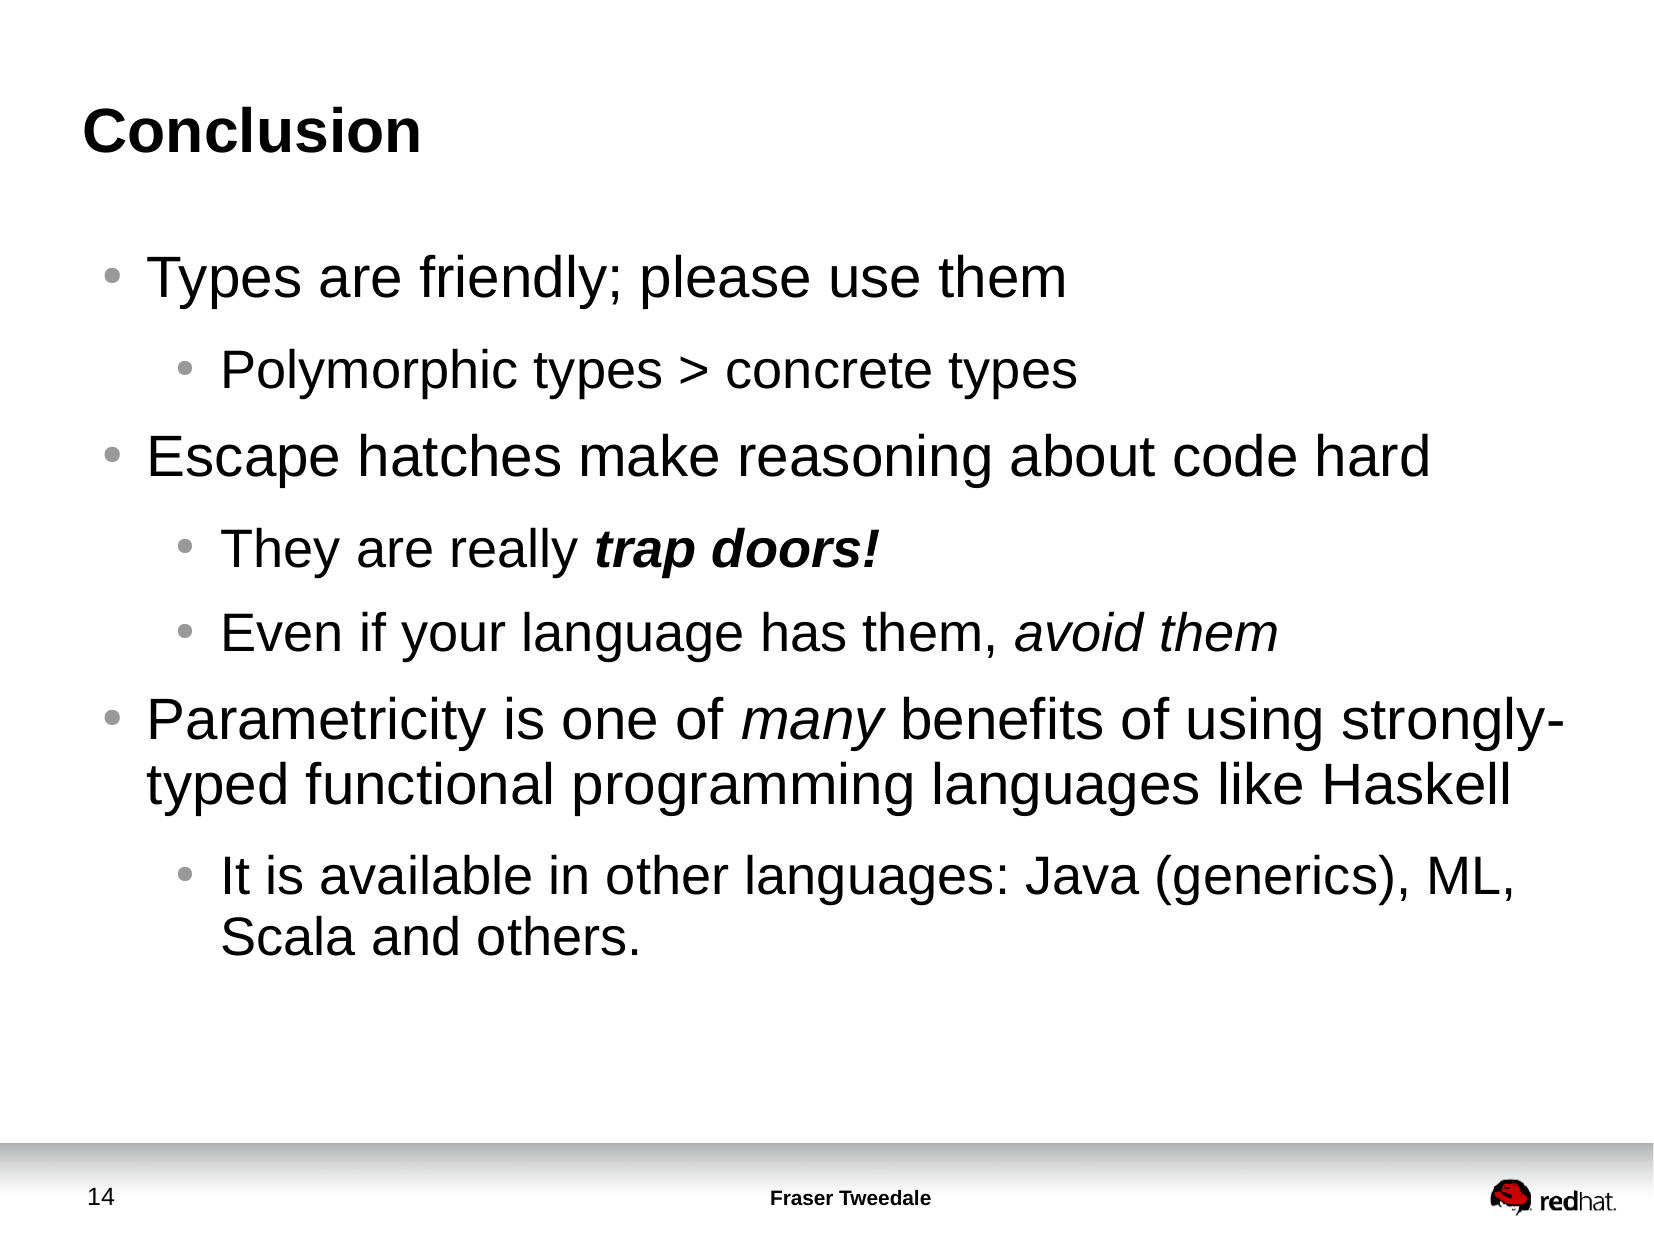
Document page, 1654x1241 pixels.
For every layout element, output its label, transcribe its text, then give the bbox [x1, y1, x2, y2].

picture [0, 1143, 1654, 1241]
title Conclusion [82, 37, 1571, 226]
list Types are friendly; please use them Polymorphic types > concrete types Escape hatches make reasoning about code hard They are really trap doors! Even if your language has them, avoid them Parametricity is one of many benefits of using strongly-typed functional programming languages like Haskell It is available in other languages: Java (generics), ML, Scala and others. [86, 244, 1576, 1039]
